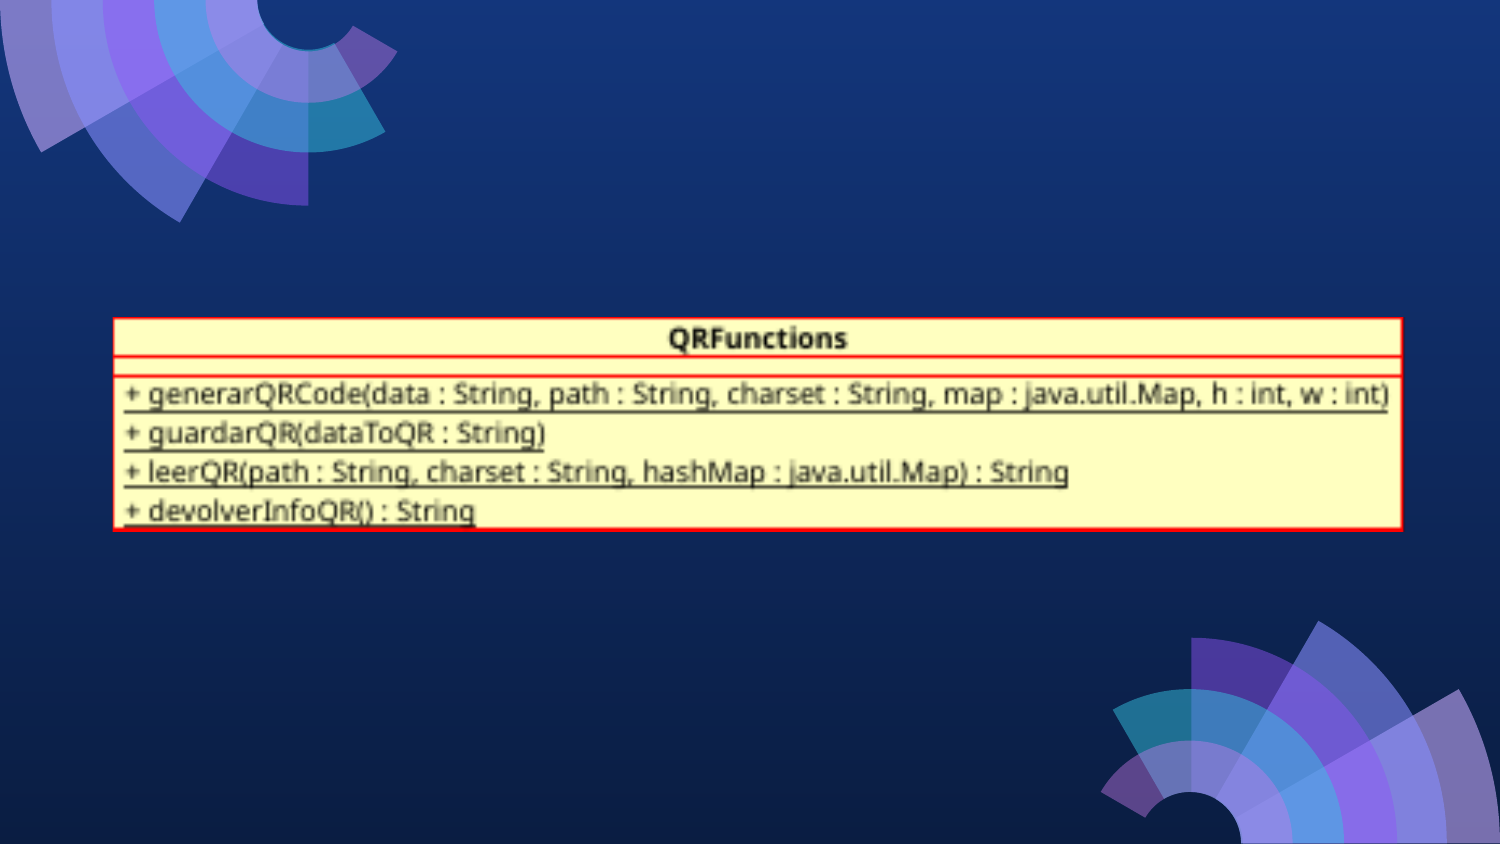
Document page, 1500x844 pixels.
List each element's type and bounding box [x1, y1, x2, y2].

picture [112, 317, 1426, 532]
